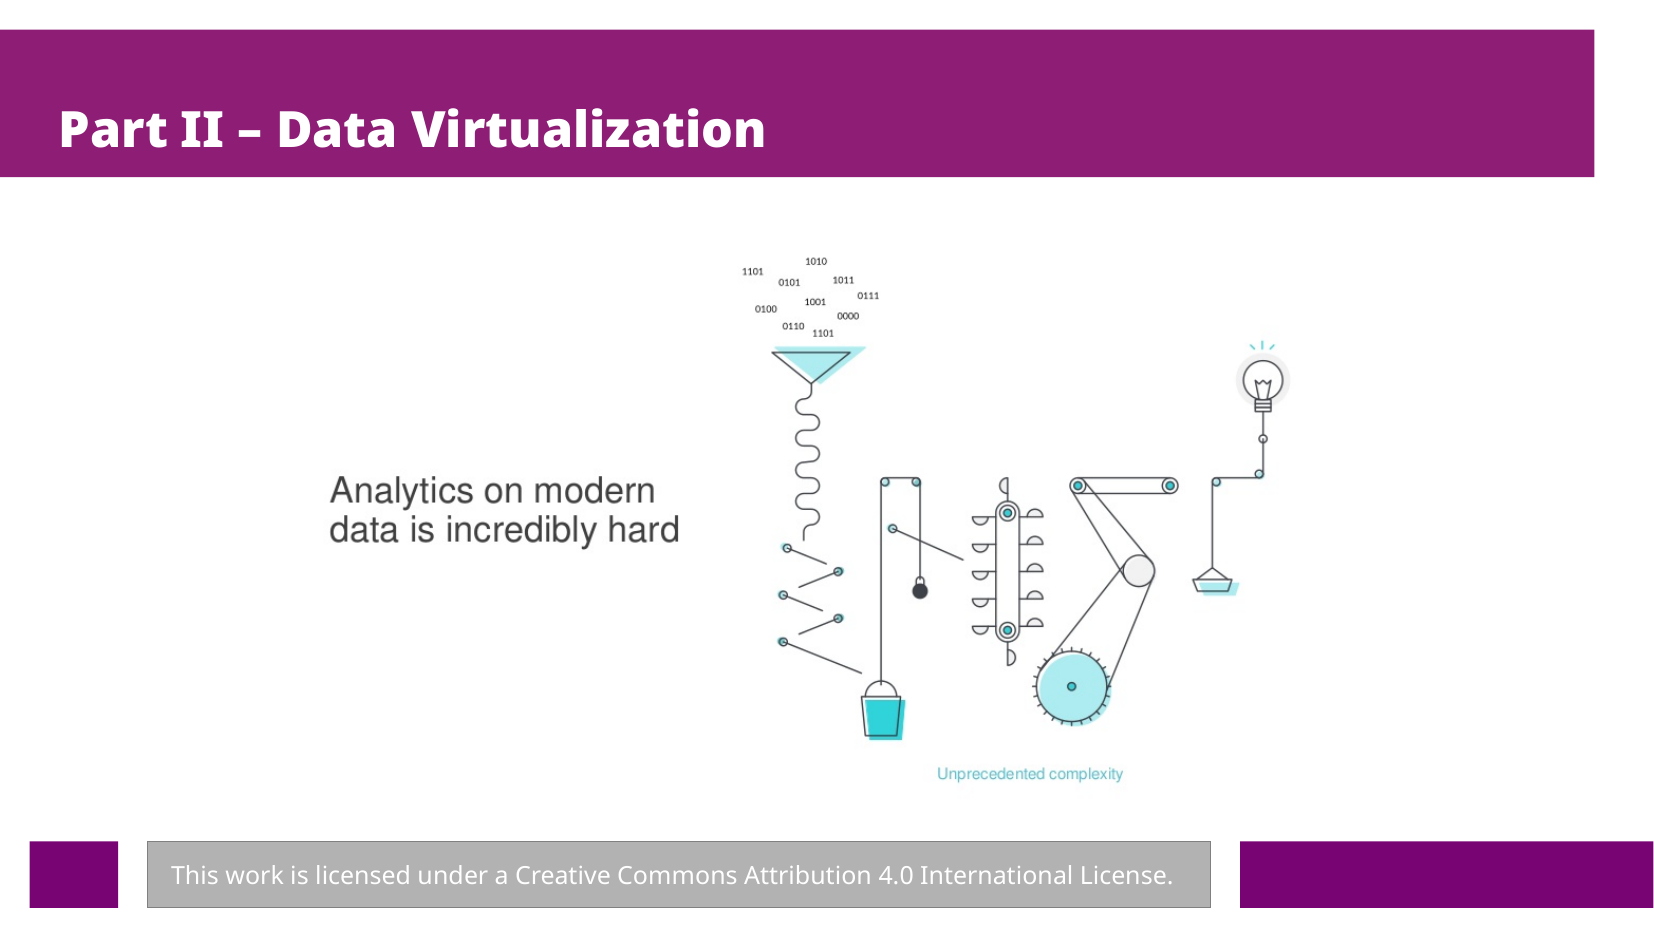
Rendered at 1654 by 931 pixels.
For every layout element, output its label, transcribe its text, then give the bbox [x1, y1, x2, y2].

picture [247, 206, 1329, 815]
title Part II – Data Virtualization [59, 44, 1595, 163]
